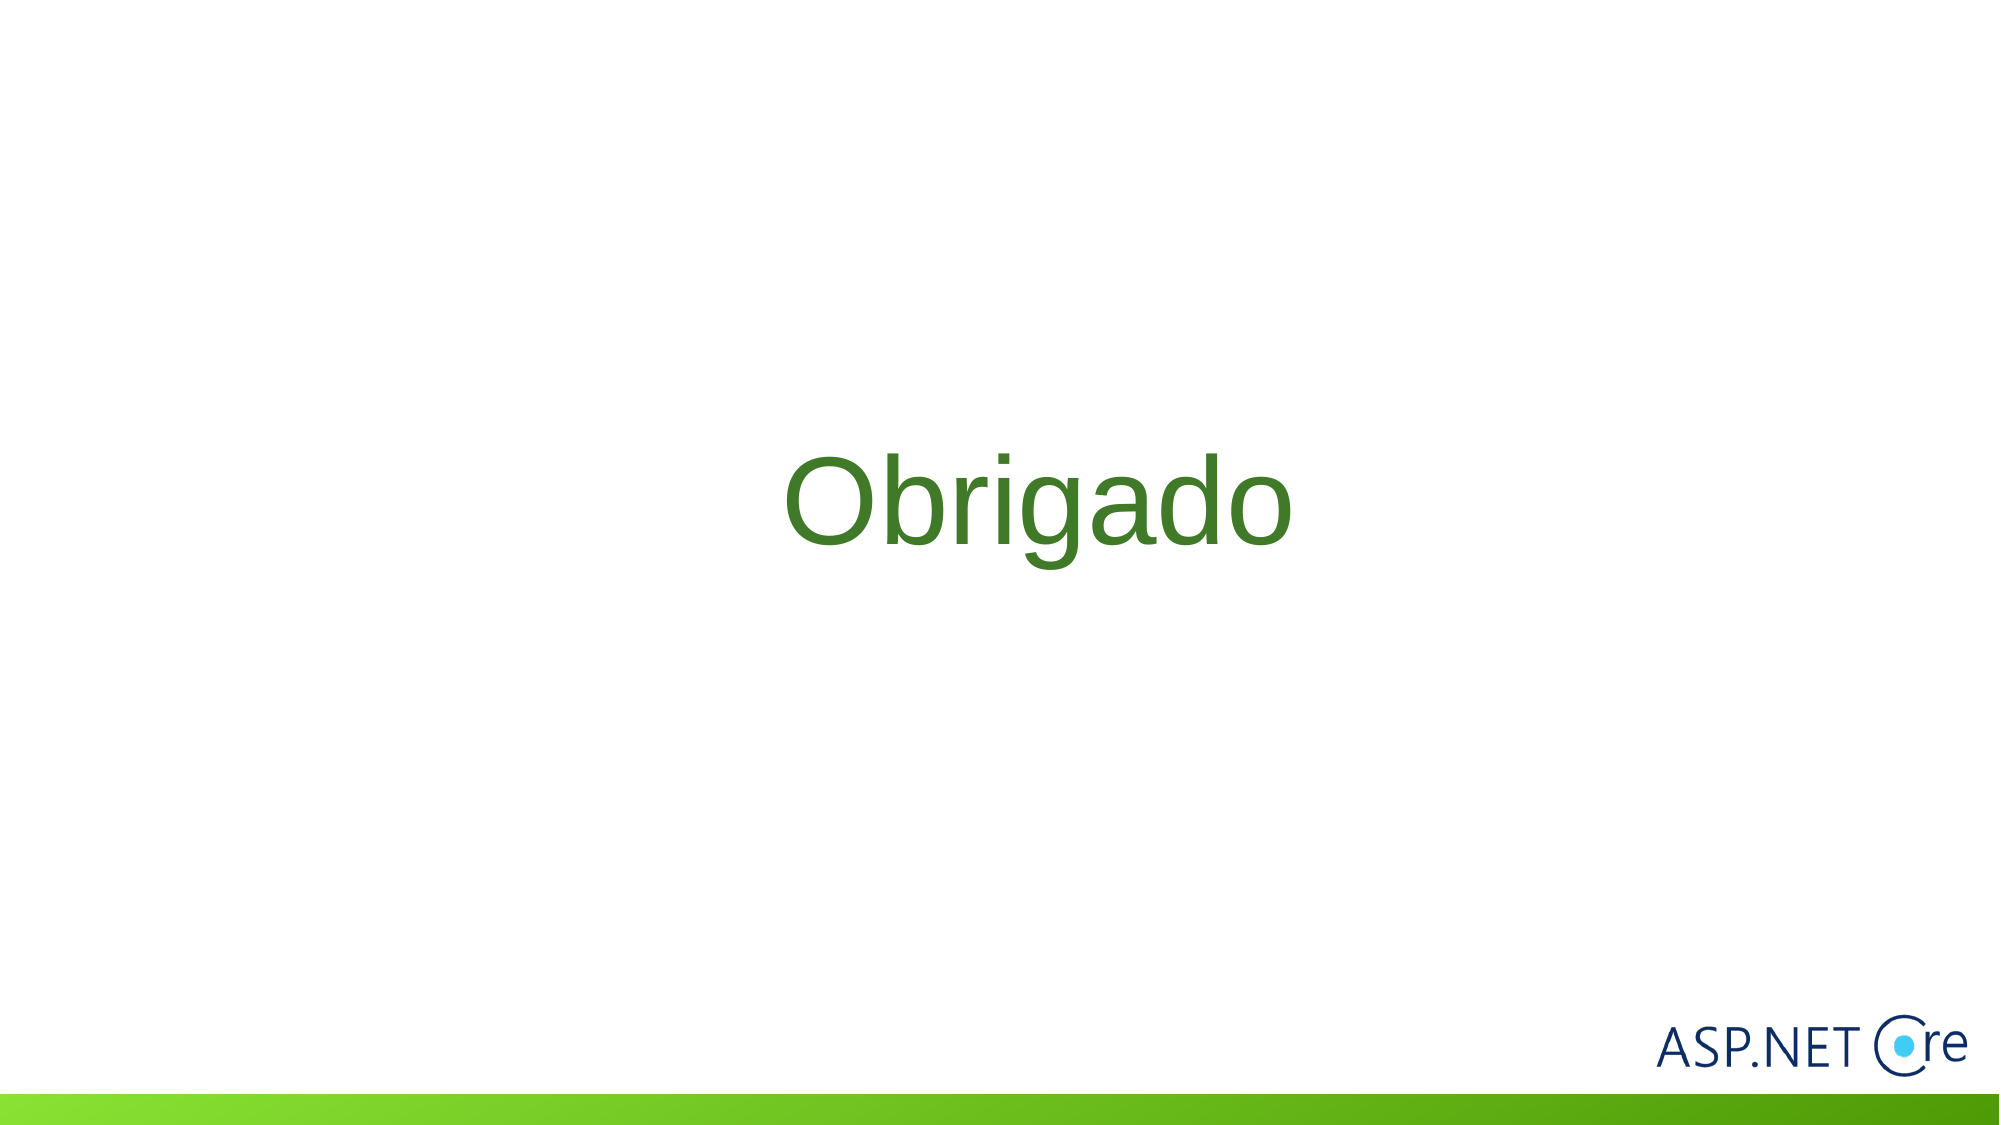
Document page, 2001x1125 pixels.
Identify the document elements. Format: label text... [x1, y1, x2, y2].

text_box [0, 1094, 2000, 1125]
text_box Obrigado [767, 424, 1312, 579]
picture [1641, 999, 1985, 1091]
